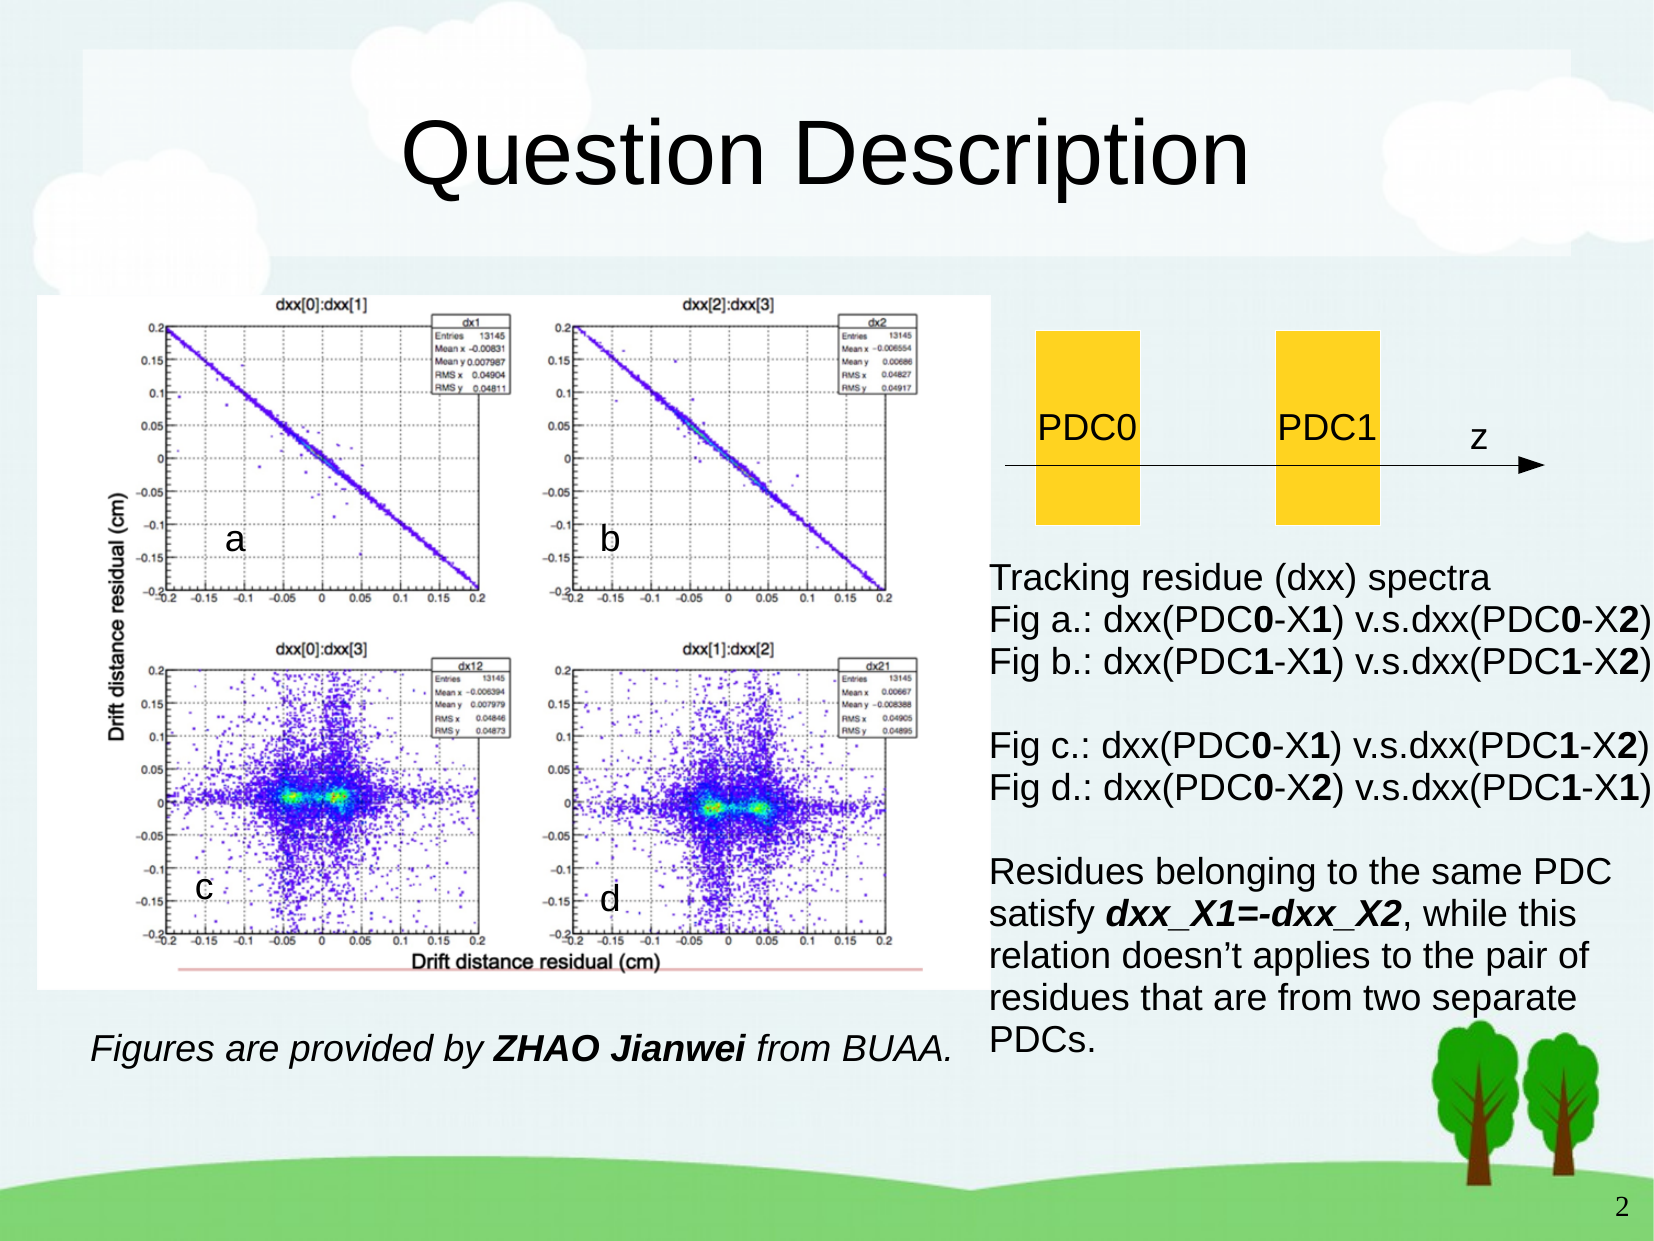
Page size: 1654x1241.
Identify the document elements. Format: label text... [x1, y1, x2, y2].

text_box Tracking residue (dxx) spectra Fig a.: dxx(PDC0-X1) v.s.dxx(PDC0-X2) Fig b.: dxx(PDC1-X1) v.s.dxx(PDC1-X2) Fig c.: dxx(PDC0-X1) v.s.dxx(PDC1-X2) Fig d.: dxx(PDC0-X2) v.s.dxx(PDC1-X1) Residues belonging to the same PDC satisfy dxx_X1=-dxx_X2, while this relation doesn’t applies to the pair of residues that are from two separate PDCs. [974, 549, 1654, 1068]
text_box d [585, 870, 646, 927]
text_box PDC0 [1035, 466, 1141, 526]
title Question Description [82, 49, 1571, 257]
text_box PDC1 [1275, 330, 1381, 465]
text_box b [585, 510, 646, 567]
text_box PDC0 [1035, 330, 1141, 465]
text_box Figures are provided by ZHAO Jianwei from BUAA. [75, 1020, 976, 1119]
text_box z [1455, 408, 1516, 466]
picture [0, 0, 1654, 1241]
text_box c [180, 858, 241, 916]
text_box PDC1 [1275, 466, 1381, 526]
text_box a [210, 510, 271, 567]
